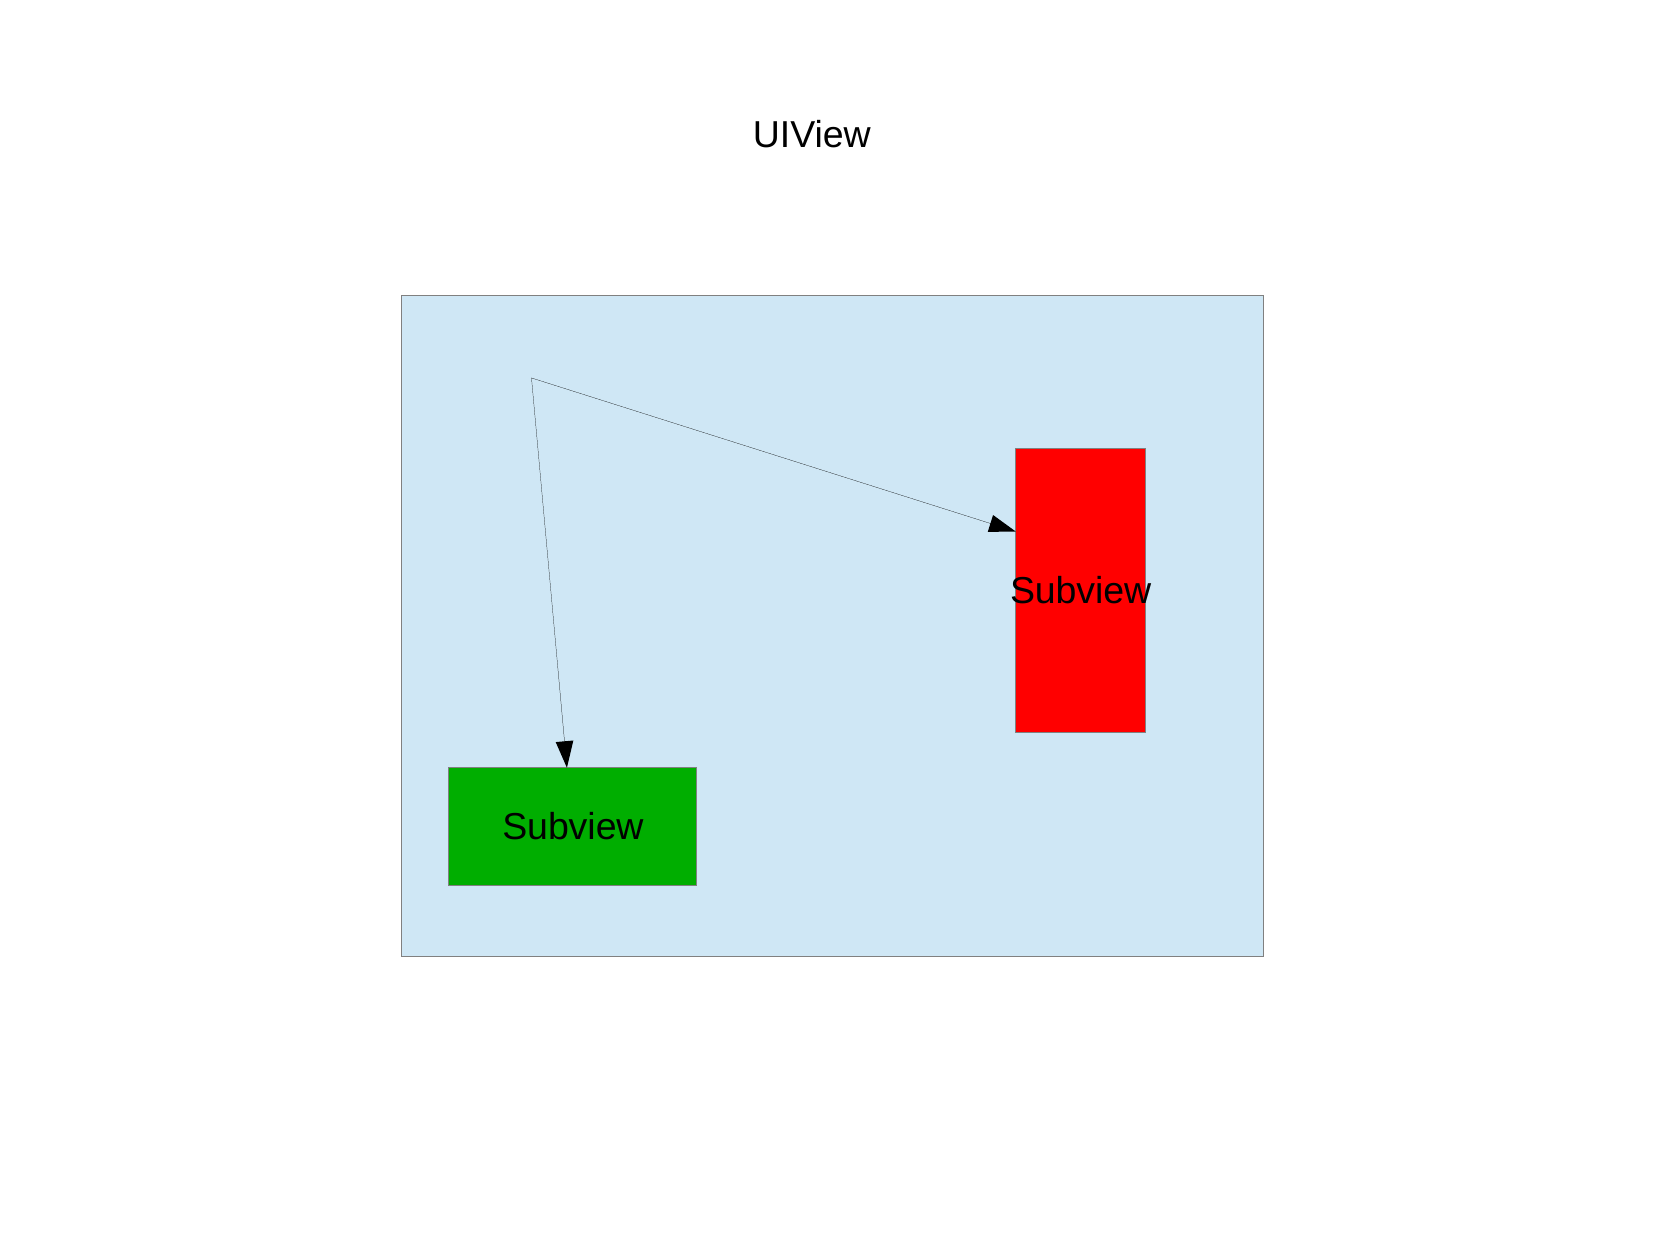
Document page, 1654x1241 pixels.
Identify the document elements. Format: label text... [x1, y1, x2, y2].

text_box Subview [448, 767, 697, 886]
text_box Subview [1015, 589, 1030, 601]
text_box Subview [1015, 448, 1146, 733]
text_box [401, 295, 1264, 957]
text_box UIView [738, 106, 886, 164]
